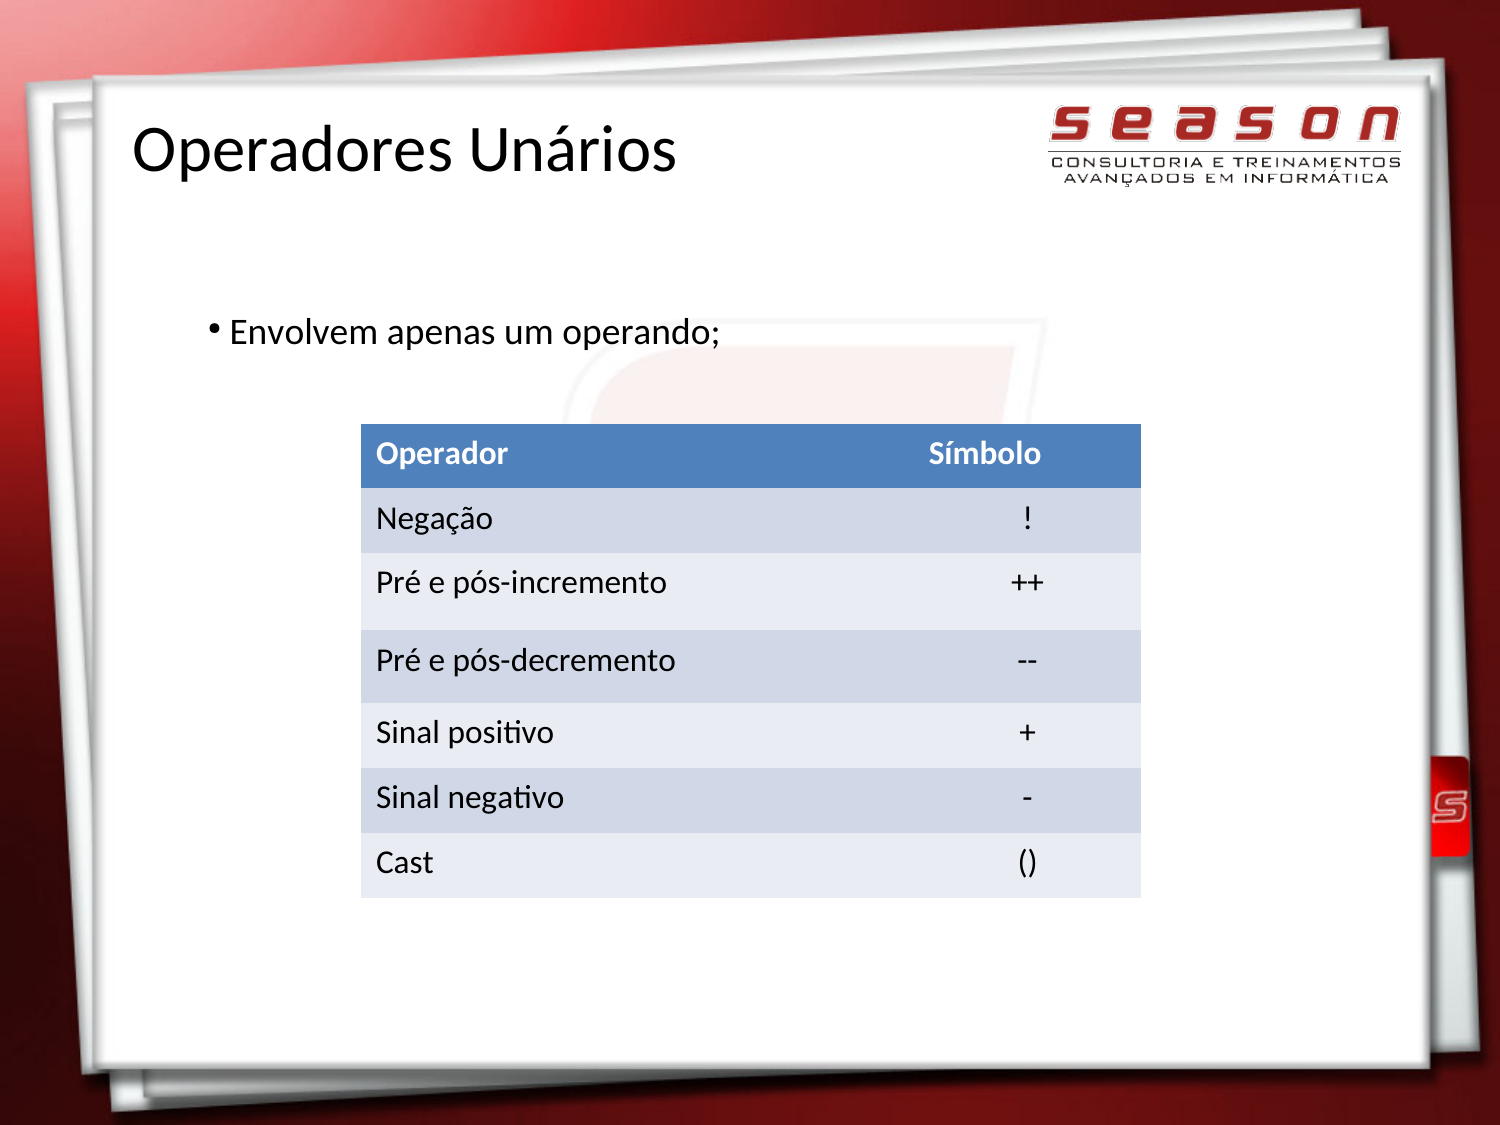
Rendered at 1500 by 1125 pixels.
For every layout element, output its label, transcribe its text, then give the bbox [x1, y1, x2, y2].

table_cell () [914, 833, 1141, 898]
table_cell Sinal negativo [361, 768, 914, 833]
table_cell Cast [361, 833, 914, 898]
title Operadores Unários [118, 33, 1394, 257]
table_header Símbolo [914, 424, 1141, 488]
table_cell - [914, 768, 1141, 833]
table_cell Sinal positivo [361, 703, 914, 768]
table_cell Pré e pós-decremento [361, 630, 914, 703]
table_cell ! [914, 488, 1141, 553]
table_header Operador [361, 424, 914, 488]
table_cell + [914, 703, 1141, 768]
table_cell Negação [361, 488, 914, 553]
table_cell ++ [914, 553, 1141, 630]
text_box Envolvem apenas um operando; [207, 292, 1328, 367]
picture [0, 0, 1500, 1125]
table_cell -- [914, 630, 1141, 703]
table_cell Pré e pós-incremento [361, 553, 914, 630]
